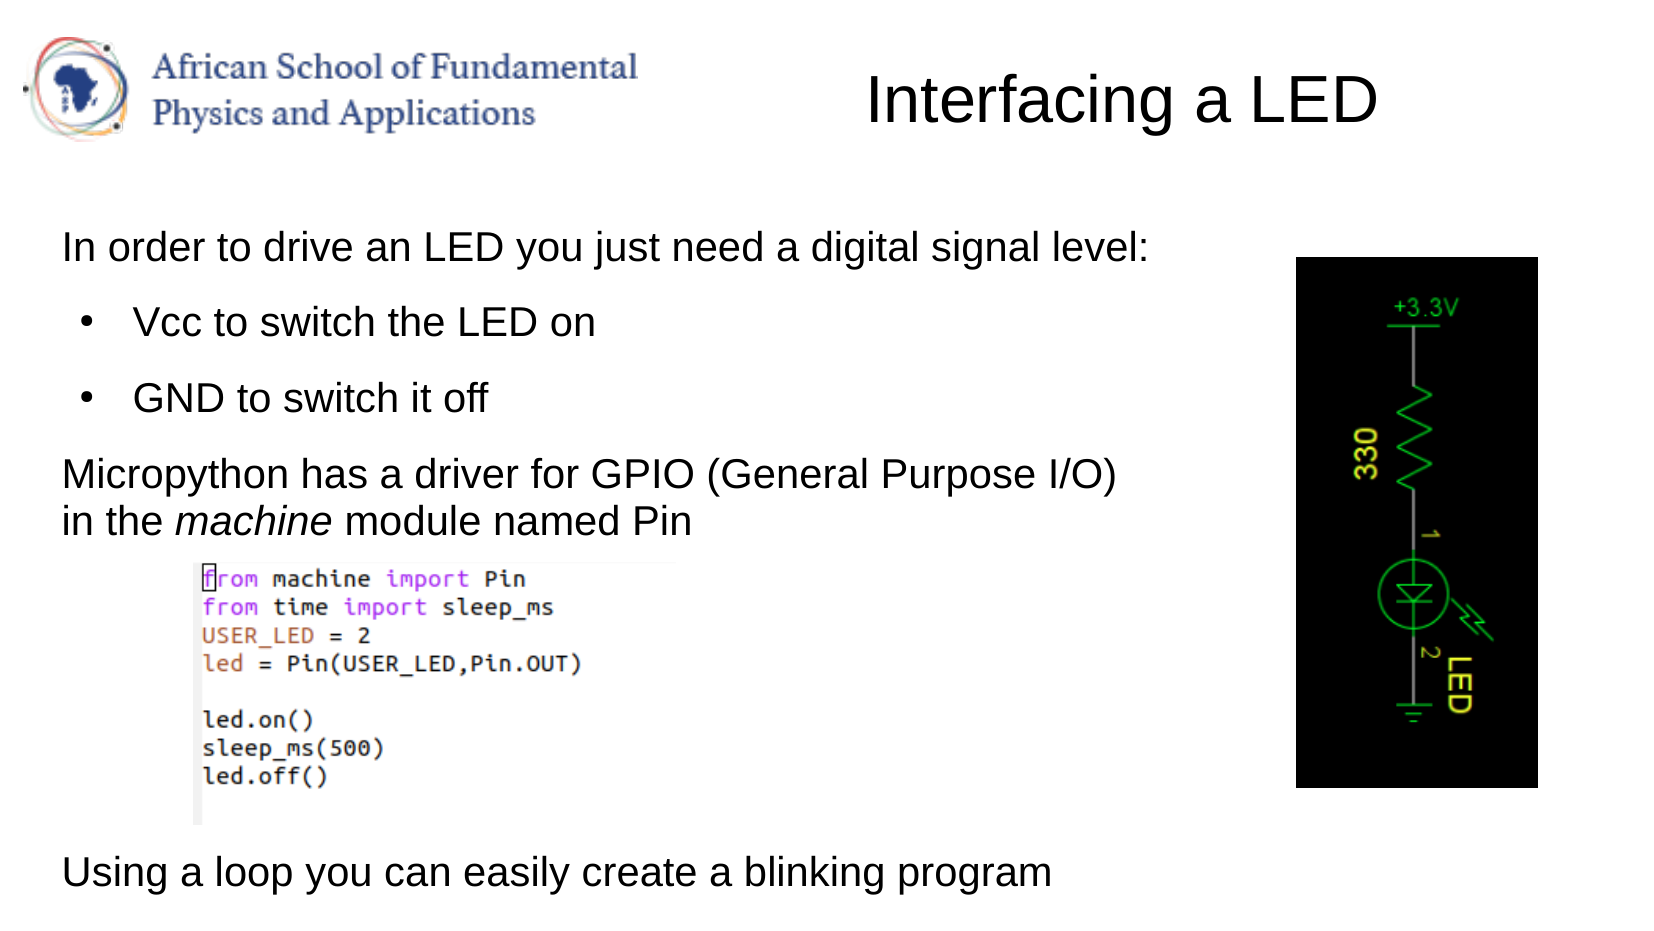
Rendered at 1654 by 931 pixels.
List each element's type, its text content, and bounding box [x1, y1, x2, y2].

title Interfacing a LED [635, 21, 1610, 177]
picture [23, 37, 635, 142]
picture [193, 562, 676, 825]
list In order to drive an LED you just need a digital signal level: Vcc to switch the LED on GND to switch it off Micropython has a driver for GPIO (General Purpose I/O) in the machine module named Pin Using a loop you can easily create a blinking program [61, 223, 1550, 899]
picture [1296, 257, 1538, 788]
